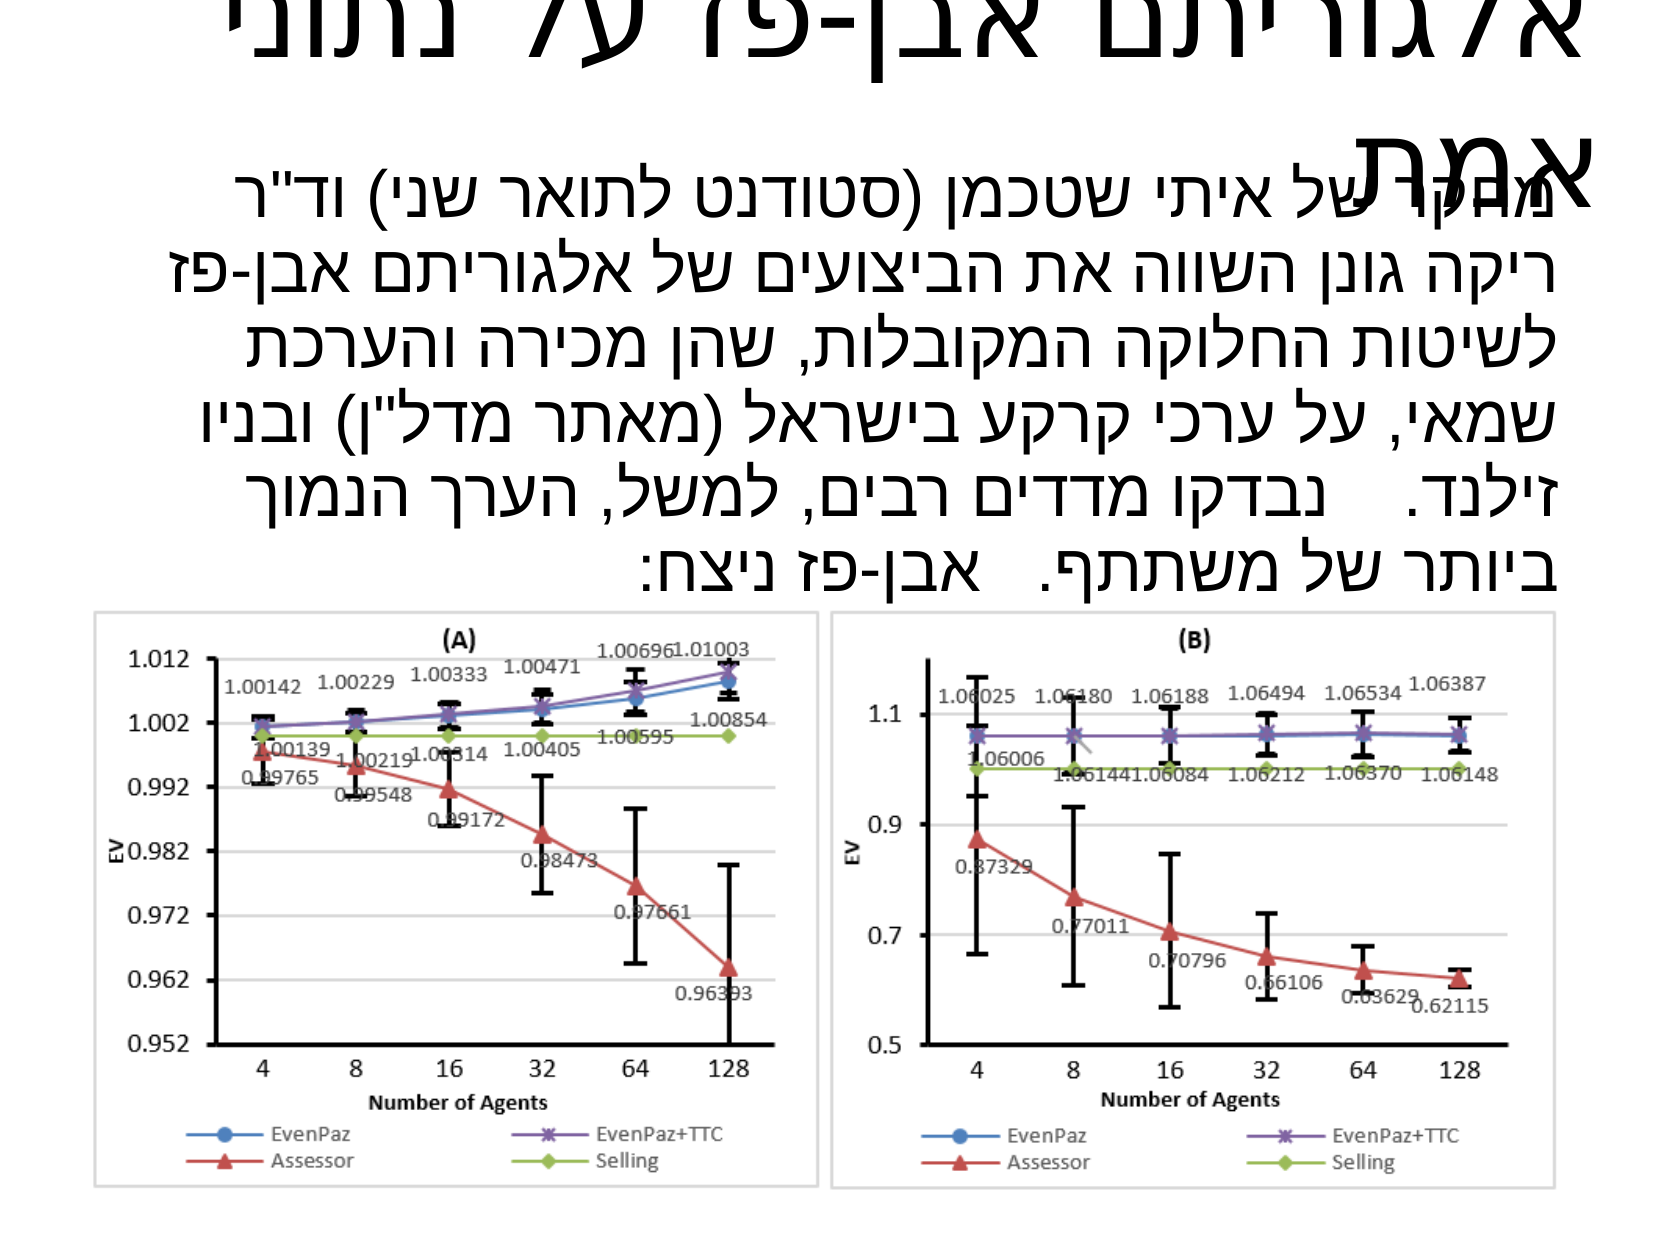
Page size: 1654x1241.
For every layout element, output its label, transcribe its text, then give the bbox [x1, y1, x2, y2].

text_box מחקר של איתי שטכמן (סטודנט לתואר שני) וד"ר ריקה גונן השווה את הביצועים של אלגוריתם אבן-פז לשיטות החלוקה המקובלות, שהן מכירה והערכת שמאי, על ערכי קרקע בישראל (מאתר מדל"ן) ובניו זילנד. נבדקו מדדים רבים, למשל, הערך הנמוך ביותר של משתתף. אבן-פז ניצח: [75, 150, 1576, 614]
picture [89, 608, 1561, 1196]
title אלגוריתם אבן-פז על נתוני אמת [0, 14, 1654, 151]
text_box [30, 165, 1636, 1231]
